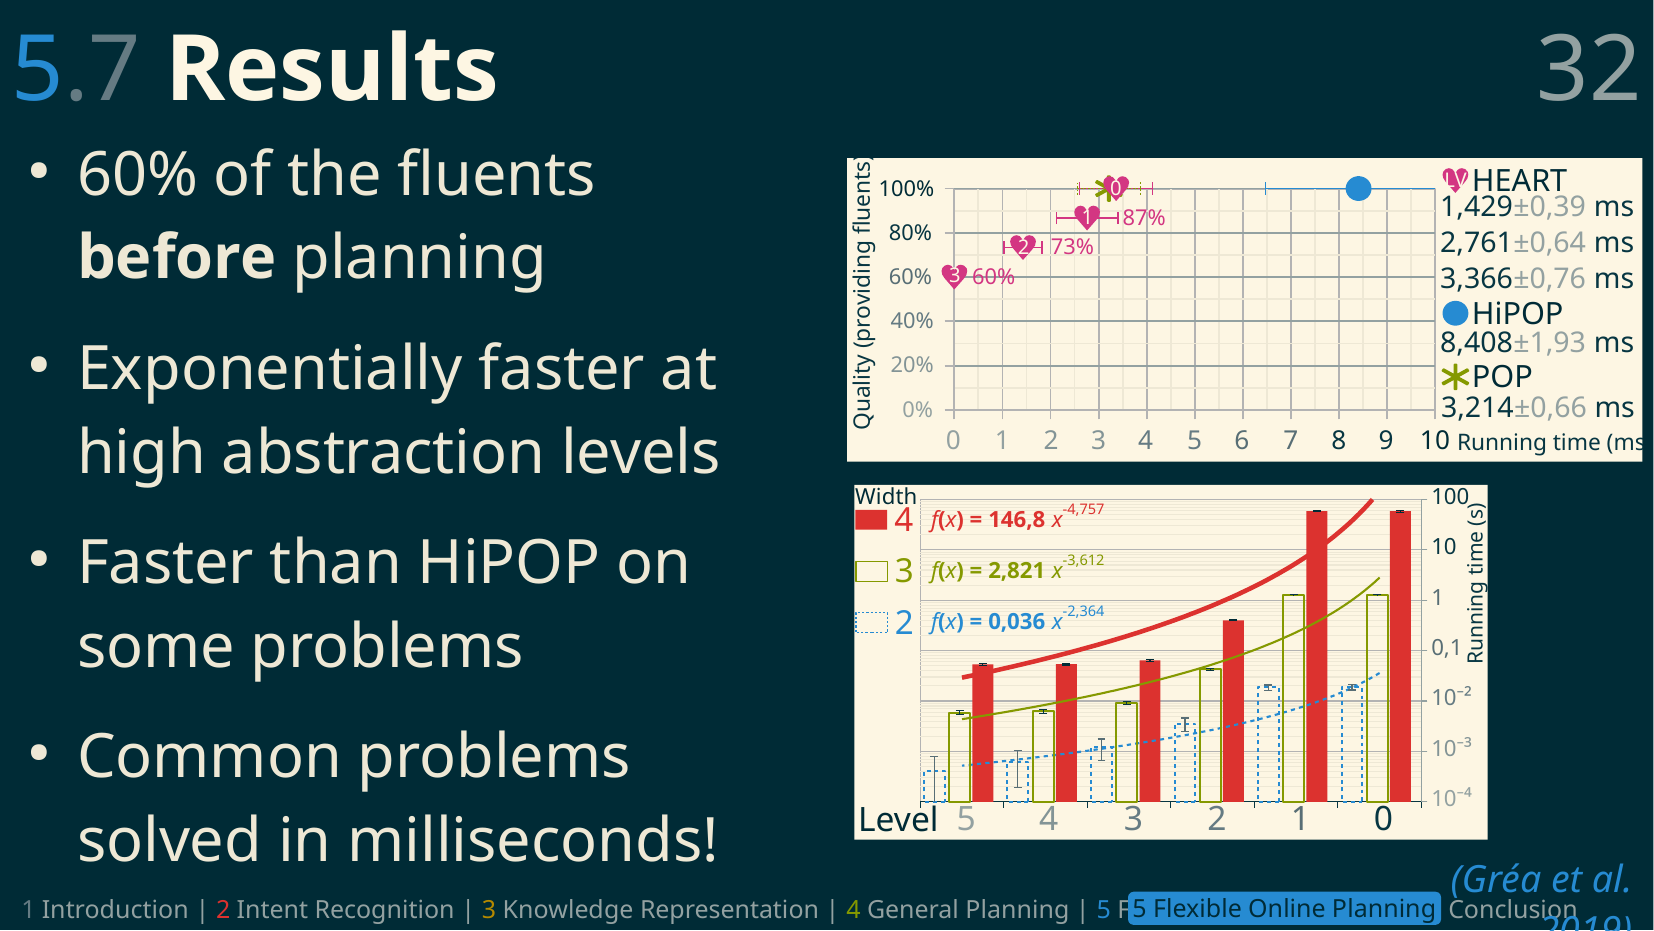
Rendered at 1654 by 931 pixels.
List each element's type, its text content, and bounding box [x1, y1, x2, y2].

text_box 5 Flexible Online Planning [1128, 891, 1442, 925]
text_box (Gréa et al. 2019) [1334, 845, 1648, 898]
list 60% of the fluents before planning Exponentially faster at high abstraction levels Faster than HiPOP on some problems Common problems solved in milliseconds! [11, 129, 808, 885]
title 5.7 Results [11, 7, 1501, 123]
picture [855, 485, 1487, 839]
picture [848, 159, 1642, 461]
